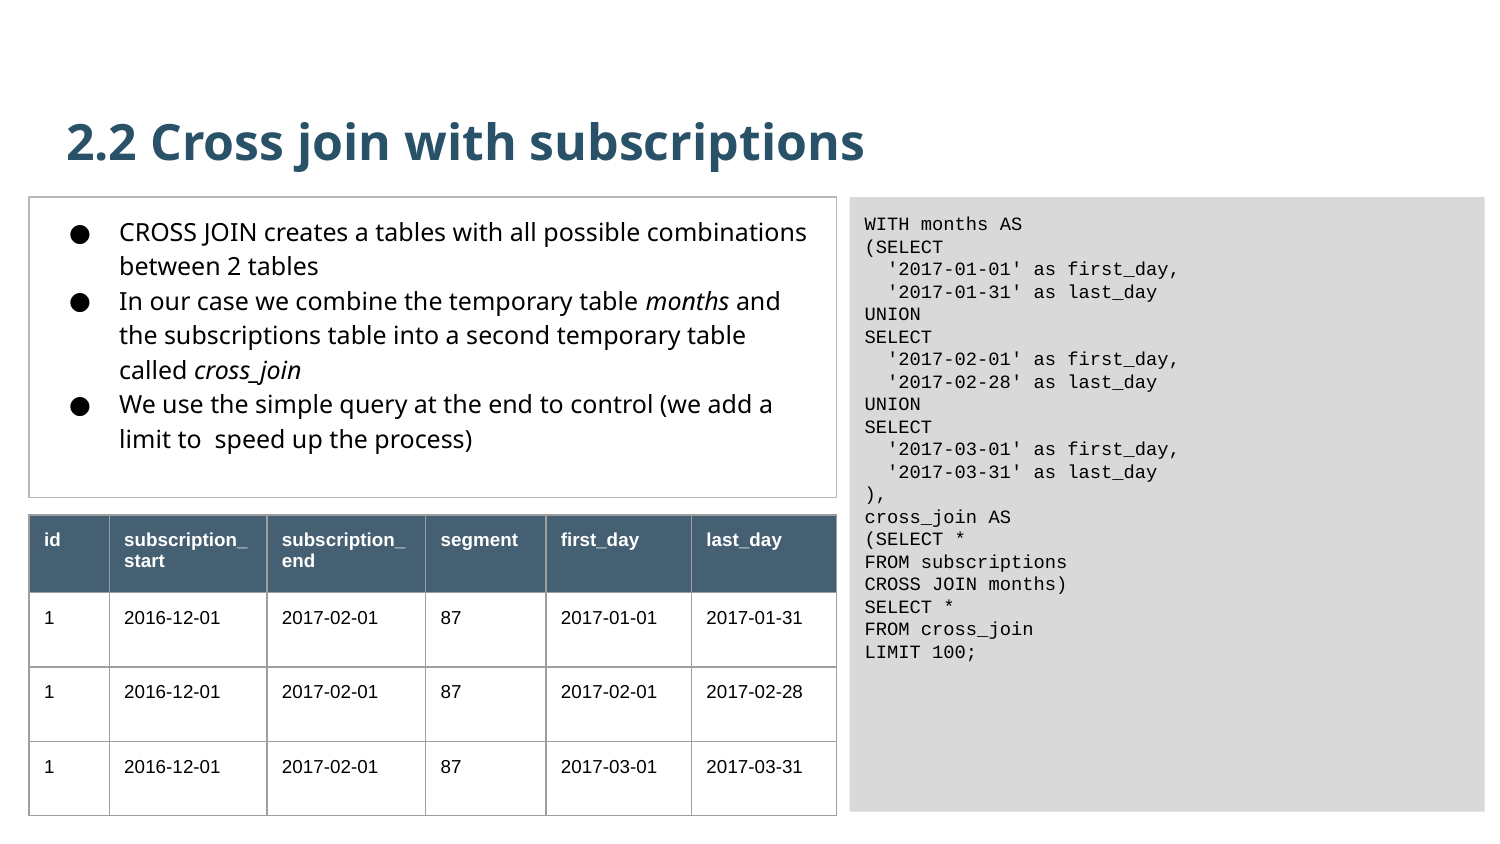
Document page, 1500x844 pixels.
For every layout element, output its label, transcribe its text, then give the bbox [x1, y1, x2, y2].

table_cell 2017-02-01 [268, 668, 425, 741]
table_header first_day [547, 516, 691, 592]
table_header subscription_end [268, 516, 425, 592]
table_cell 1 [30, 742, 109, 815]
table_cell 2017-02-28 [692, 668, 836, 741]
table_cell 2017-02-01 [268, 742, 425, 815]
table_cell 2017-03-31 [692, 742, 836, 815]
table_cell 87 [426, 593, 545, 666]
table_cell 2017-01-01 [547, 593, 691, 666]
table_header last_day [692, 516, 836, 592]
table_header segment [426, 516, 545, 592]
table_cell 2017-02-01 [268, 593, 425, 666]
table_cell 2017-02-01 [547, 668, 691, 741]
table_cell 2017-01-31 [692, 593, 836, 666]
text_box WITH months AS (SELECT '2017-01-01' as first_day, '2017-01-31' as last_day UNION SELECT '2017-02-01' as first_day, '2017-02-28' as last_day UNION SELECT '2017-03-01' as first_day, '2017-03-31' as last_day ), cross_join AS (SELECT * FROM subscriptions CROSS JOIN months) SELECT * FROM cross_join LIMIT 100; [849, 197, 1485, 812]
table_cell 2016-12-01 [110, 742, 266, 815]
table_header subscription_start [110, 516, 266, 592]
table_cell 87 [426, 742, 545, 815]
table_cell 2016-12-01 [110, 668, 266, 741]
table_cell 2016-12-01 [110, 593, 266, 666]
table_header id [30, 516, 109, 592]
table_cell 1 [30, 668, 109, 741]
text_box 2.2 Cross join with subscriptions [51, 48, 1449, 186]
table_cell 1 [30, 593, 109, 666]
table_cell 87 [426, 668, 545, 741]
text_box CROSS JOIN creates a tables with all possible combinations between 2 tables In our case we combine the temporary table months and the subscriptions table into a second temporary table called cross_join We use the simple query at the end to control (we add a limit to speed up the process) [29, 197, 837, 498]
table_cell 2017-03-01 [547, 742, 691, 815]
